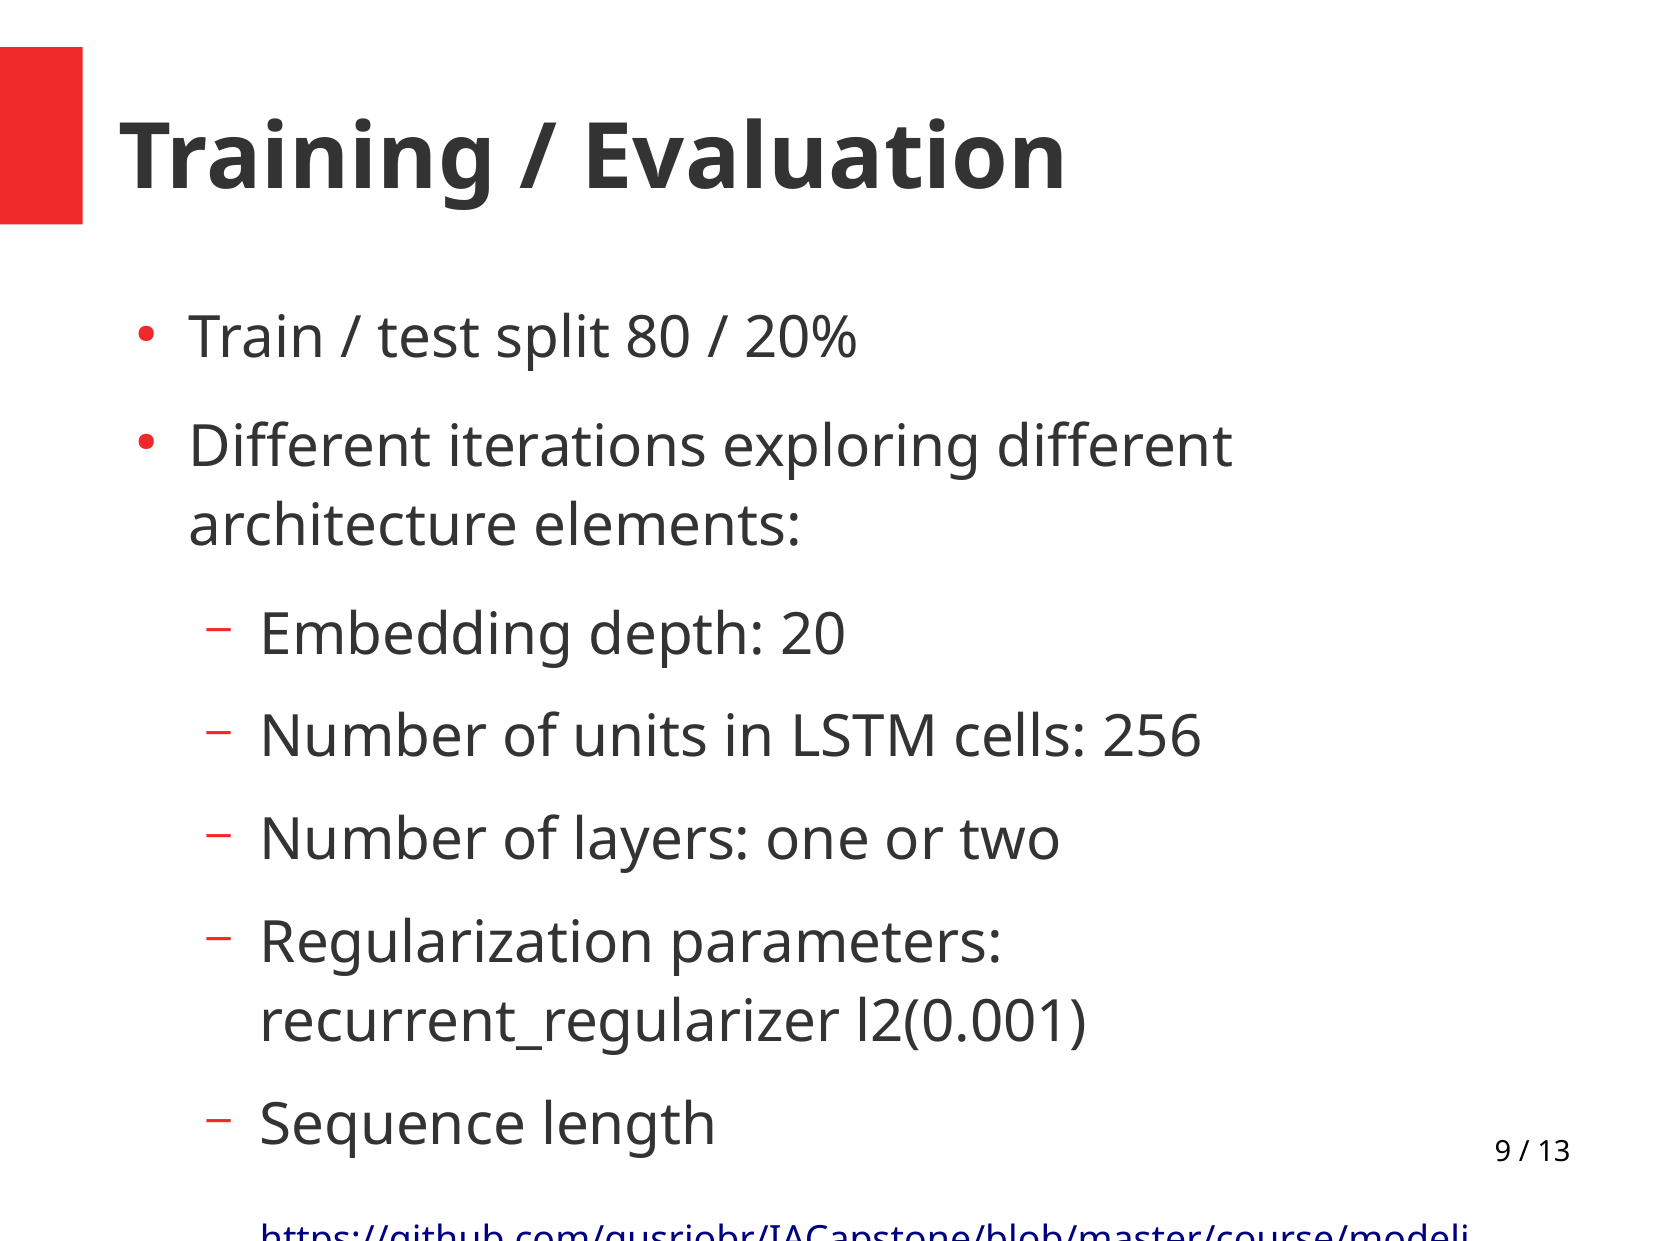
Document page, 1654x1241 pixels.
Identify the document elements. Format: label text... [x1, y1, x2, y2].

title Training / Evaluation [118, 49, 1571, 257]
list Train / test split 80 / 20% Different iterations exploring different architecture elements: Embedding depth: 20 Number of units in LSTM cells: 256 Number of layers: one or two Regularization parameters: recurrent_regularizer l2(0.001) Sequence length https://github.com/gusriobr/IACapstone/blob/master/course/modeling_lstm_keras [118, 295, 1477, 1182]
